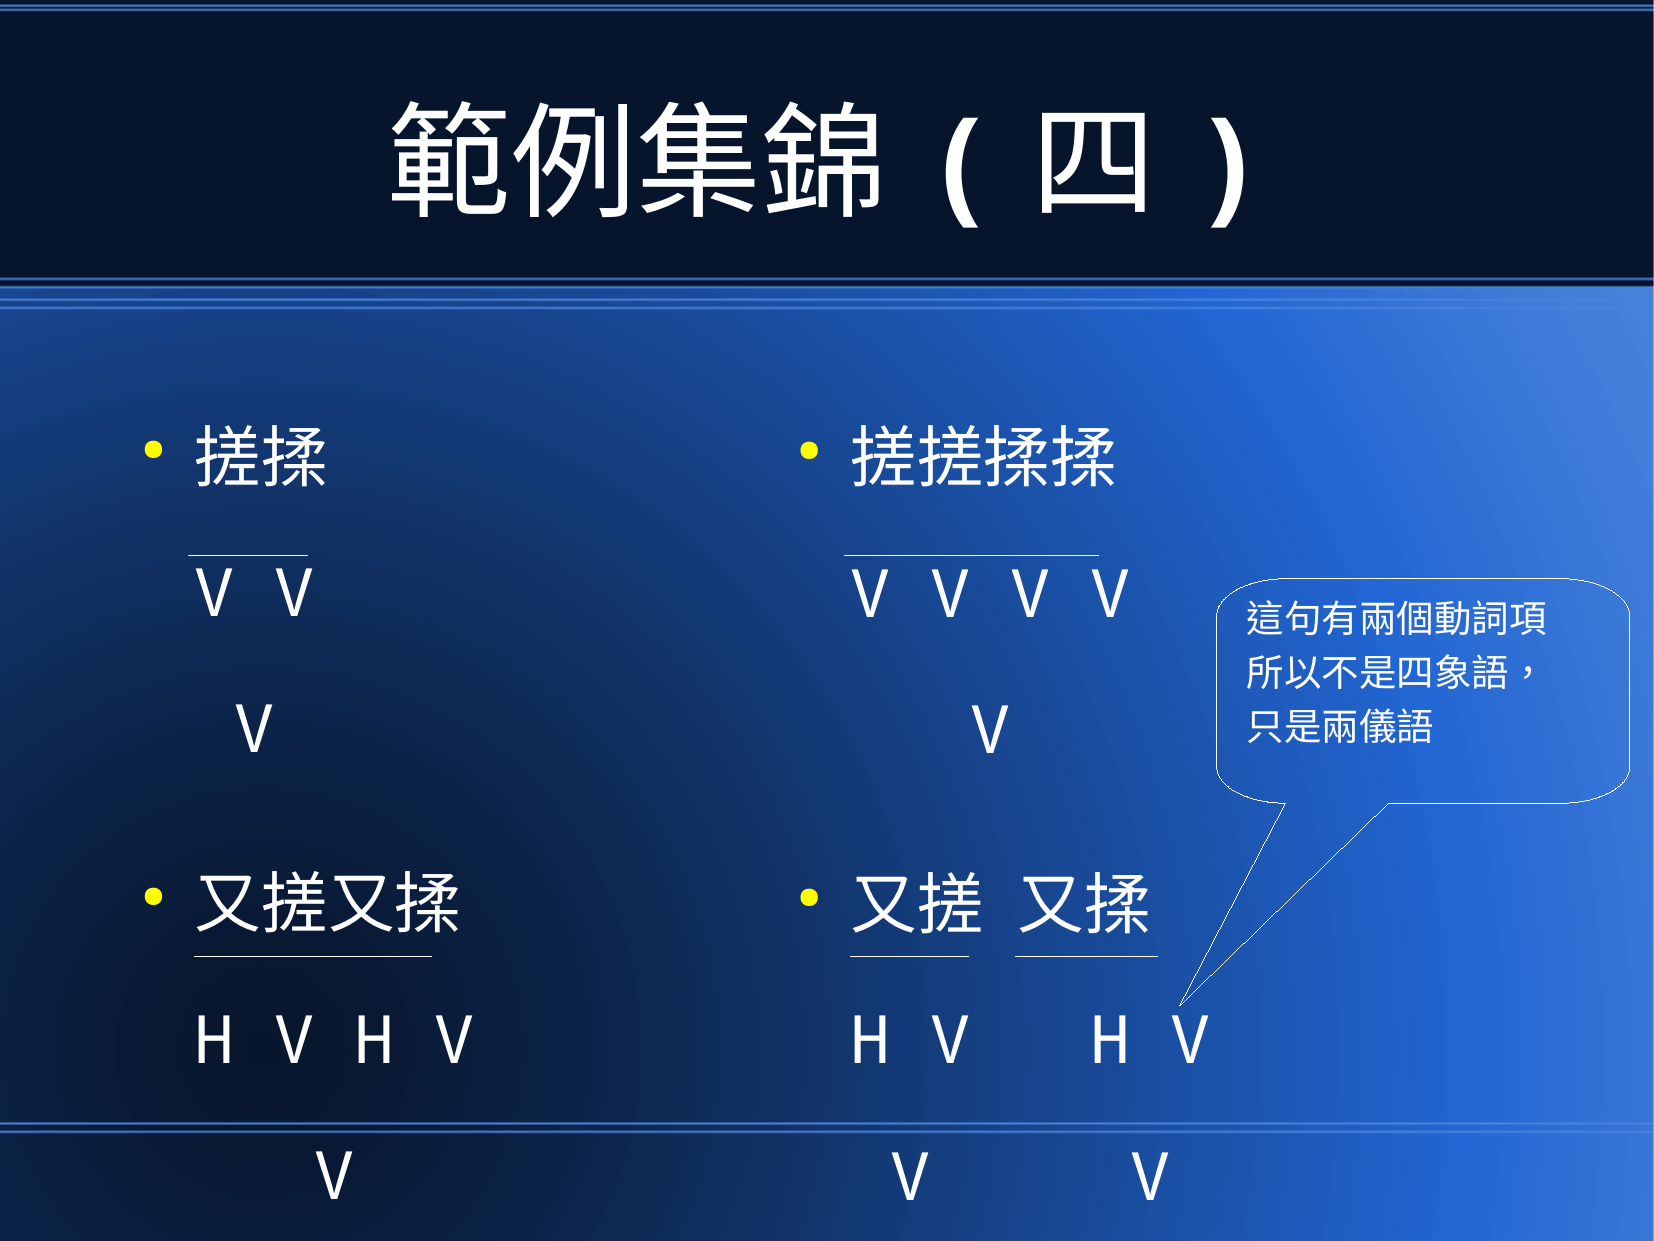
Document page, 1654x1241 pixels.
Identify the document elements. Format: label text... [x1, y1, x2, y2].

text_box 這句有兩個動詞項 所以不是四象語， 只是兩儀語 [1179, 578, 1630, 1006]
picture [0, 0, 1654, 1241]
list 搓揉 V V V 又搓又揉 H V H V V [124, 355, 686, 1065]
title 範例集錦(四) [82, 49, 1571, 257]
list 搓搓揉揉 V V V V V 又搓 又揉 H V H V V V [779, 355, 1341, 1066]
